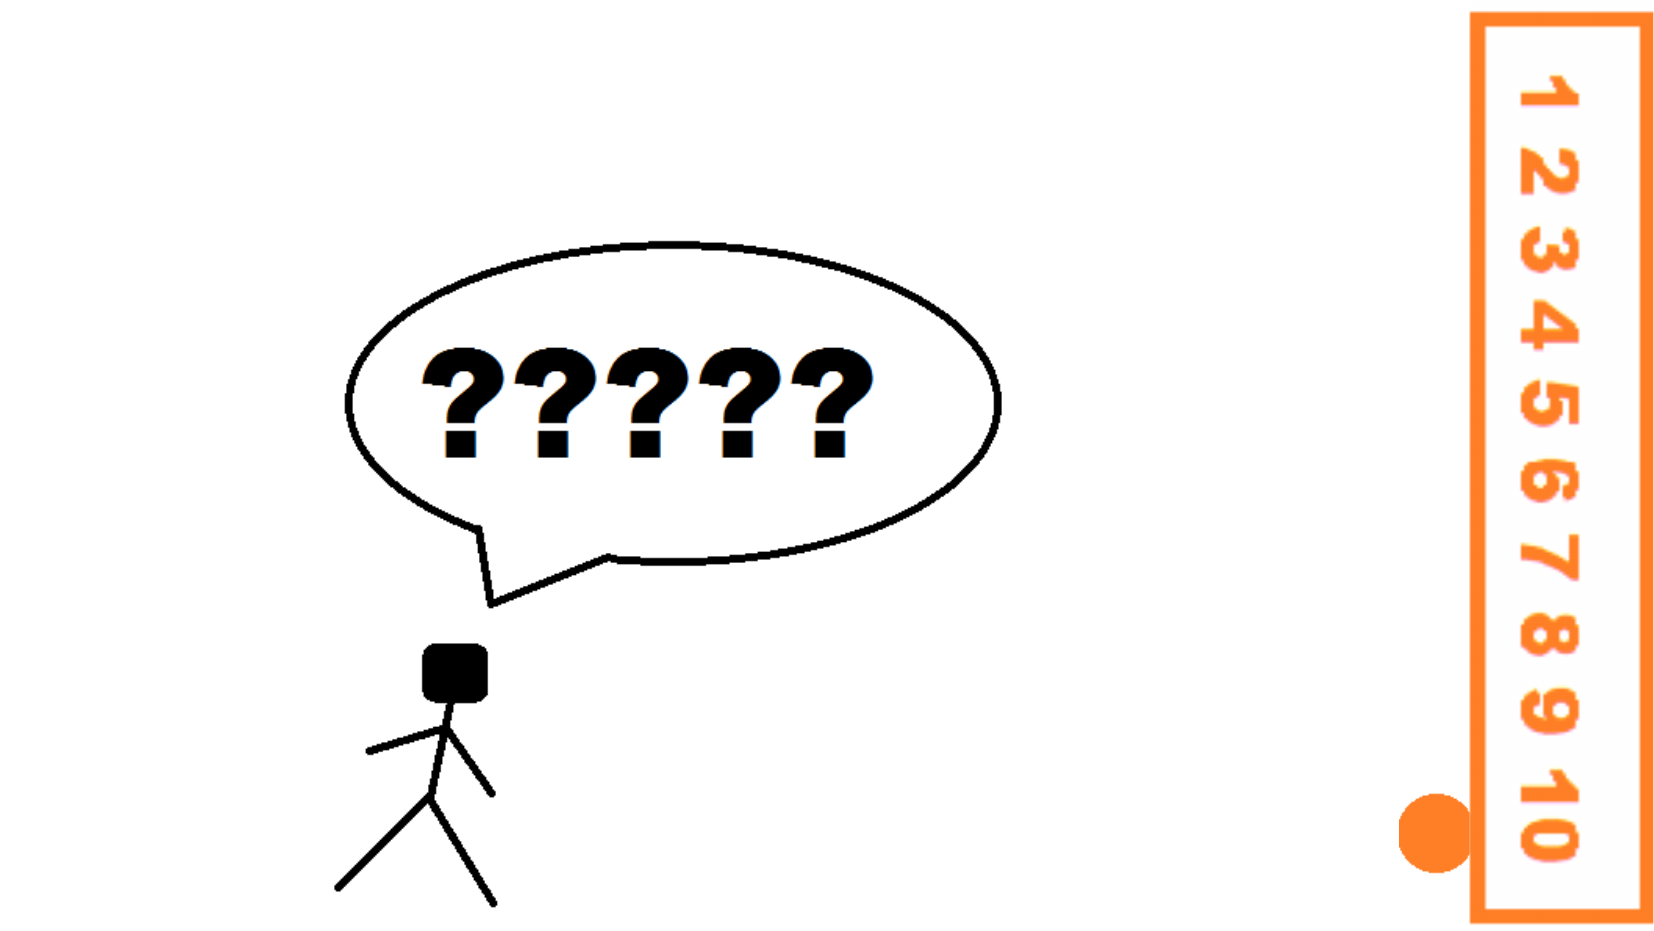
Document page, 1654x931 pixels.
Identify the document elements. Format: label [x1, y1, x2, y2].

picture [1399, 0, 1654, 926]
picture [283, 188, 1016, 931]
